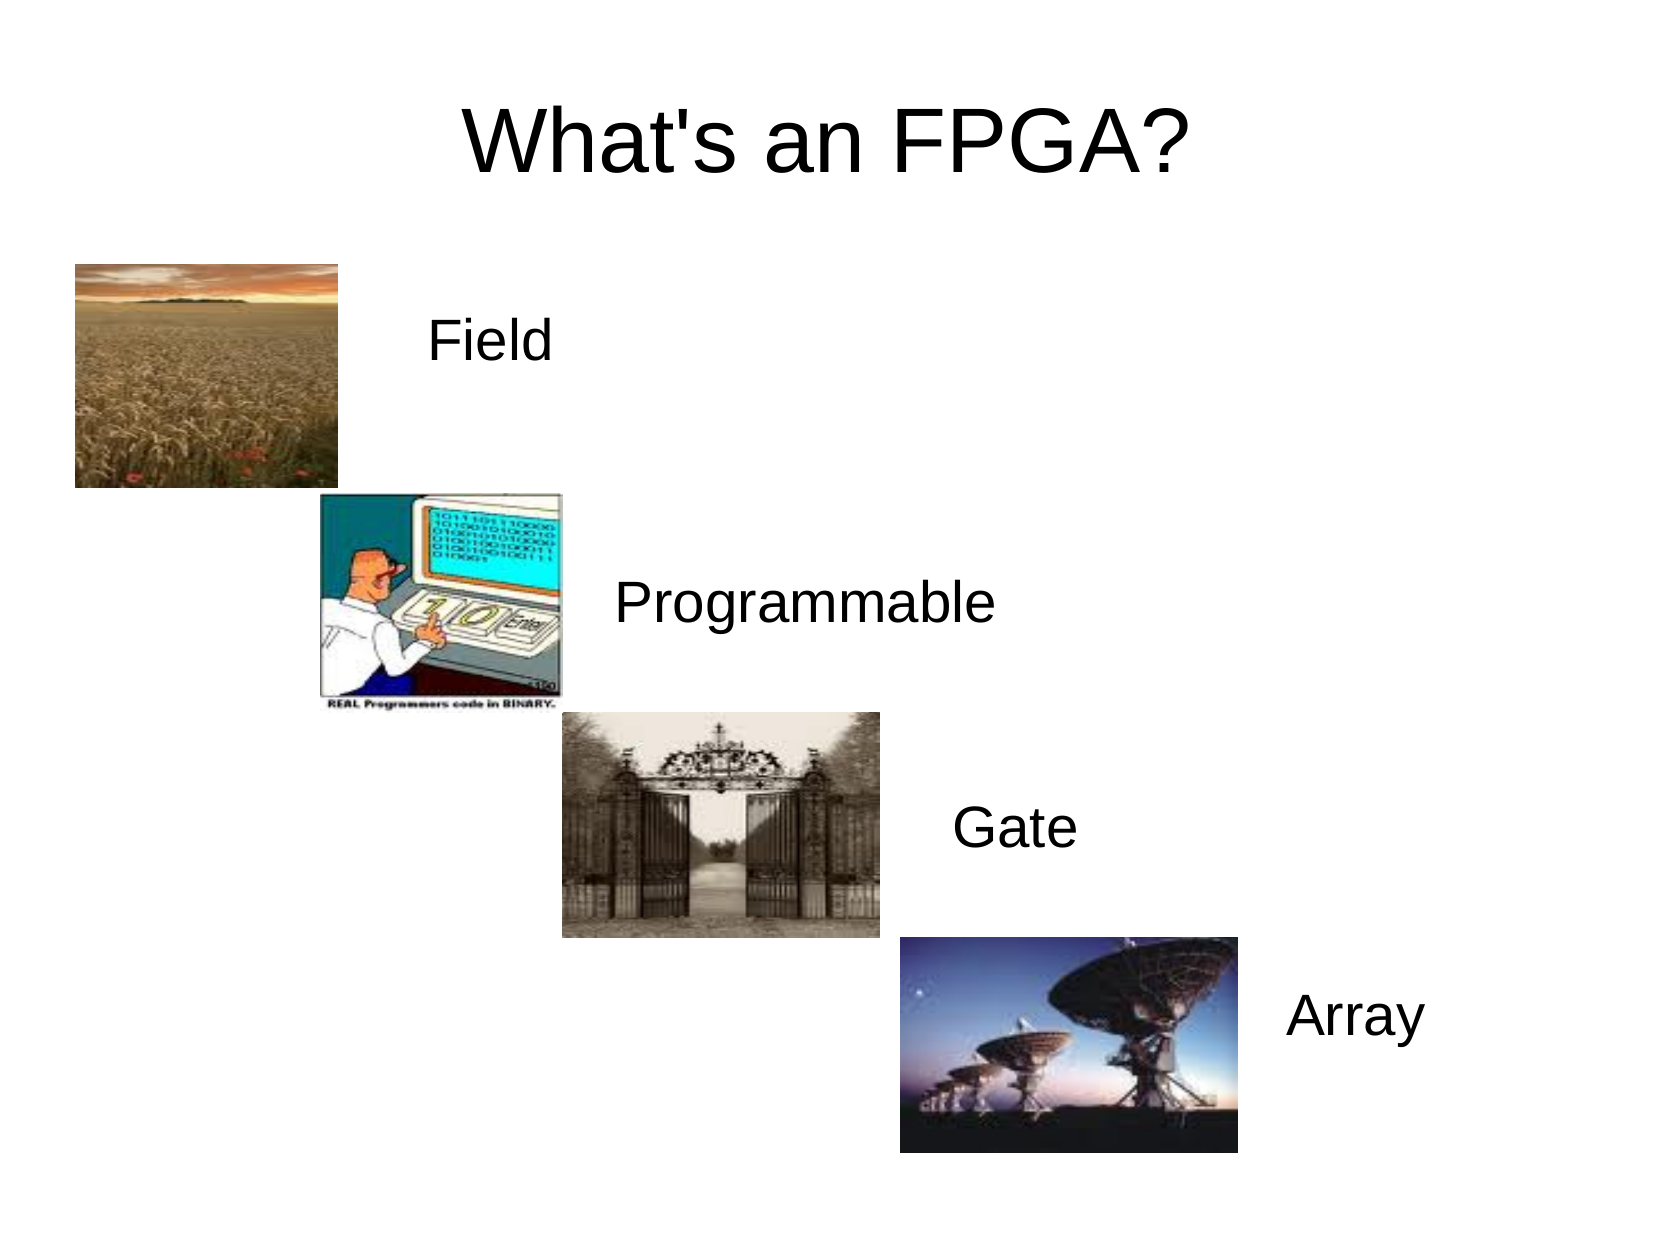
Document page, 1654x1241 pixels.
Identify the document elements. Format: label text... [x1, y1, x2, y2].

picture [75, 264, 338, 488]
text_box Gate [937, 787, 1094, 868]
picture [900, 937, 1238, 1154]
picture [320, 493, 880, 938]
text_box Array [1271, 975, 1441, 1055]
title What's an FPGA? [82, 56, 1571, 226]
text_box Field [412, 300, 569, 380]
text_box Programmable [600, 562, 1013, 643]
